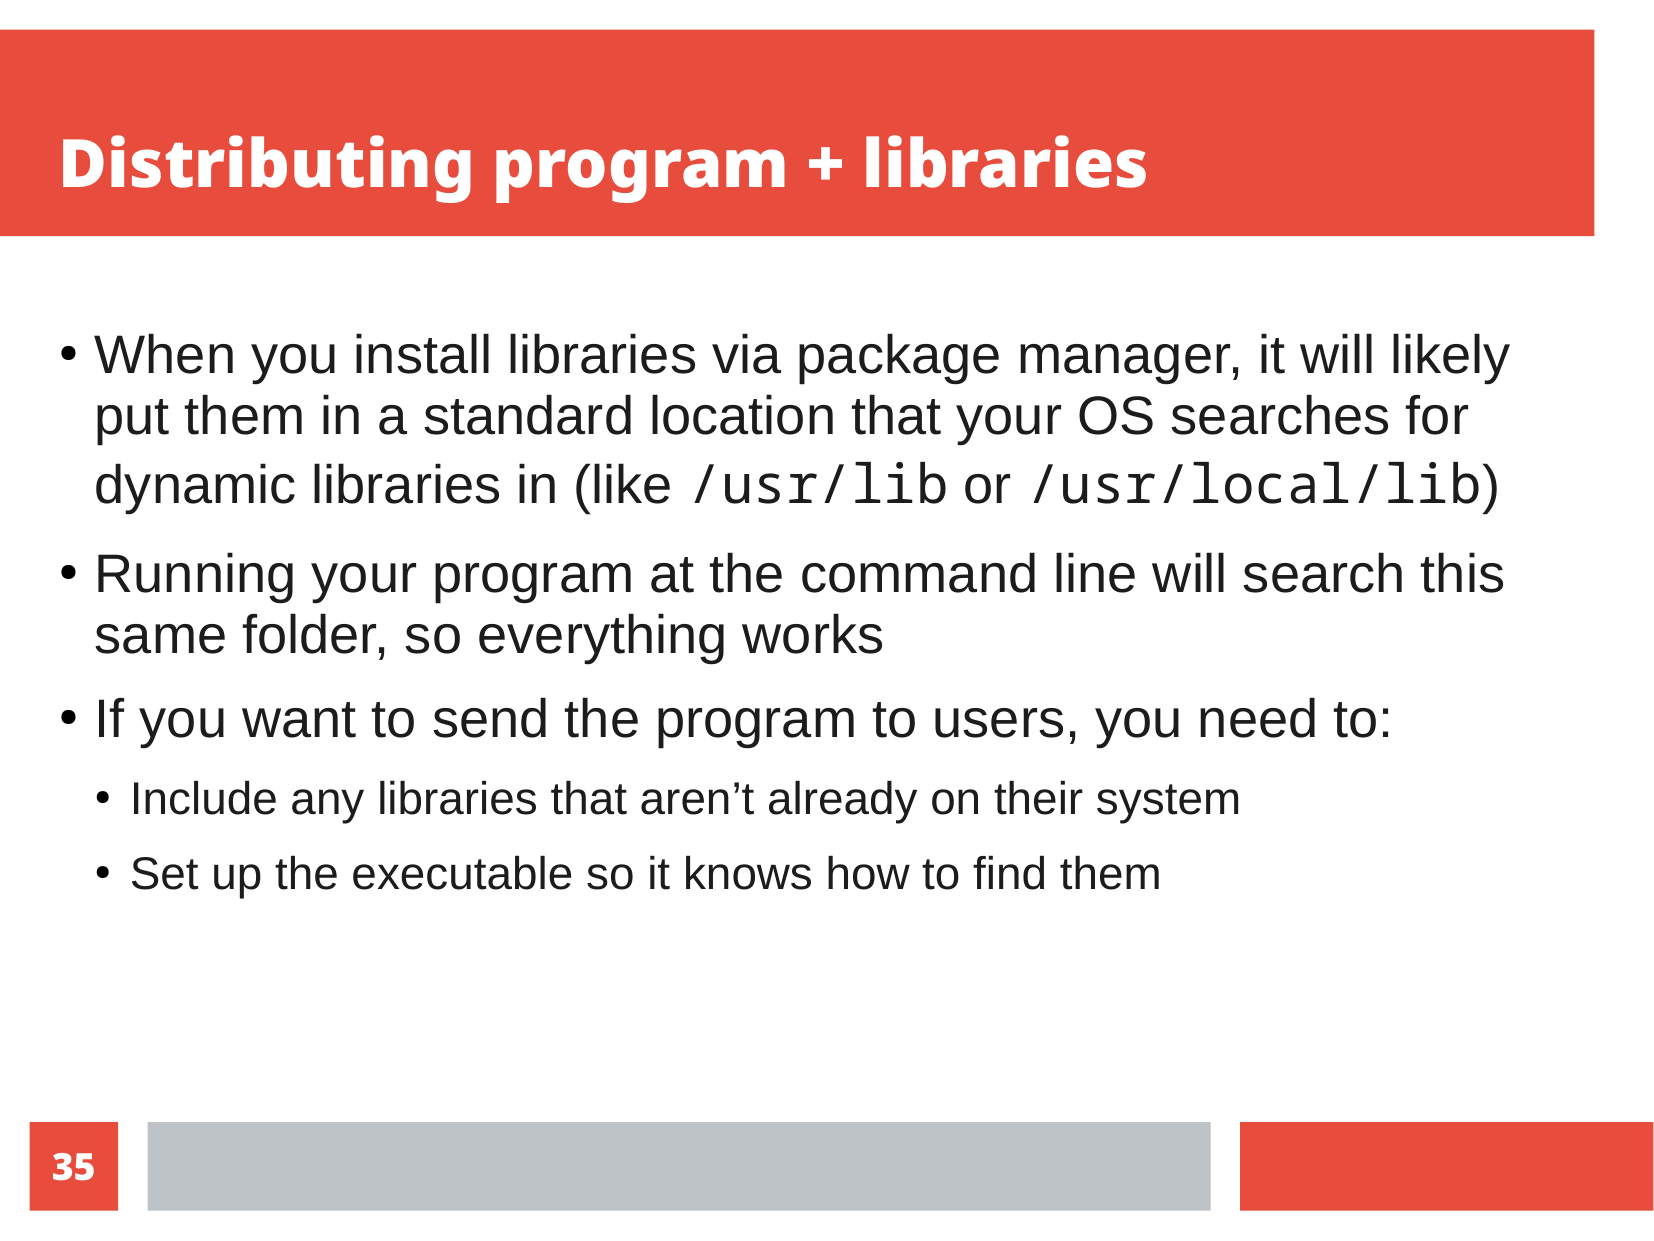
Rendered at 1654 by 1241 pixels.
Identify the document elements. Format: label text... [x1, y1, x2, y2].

title Distributing program + libraries [59, 59, 1595, 207]
list When you install libraries via package manager, it will likely put them in a standard location that your OS searches for dynamic libraries in (like /usr/lib or /usr/local/lib) Running your program at the command line will search this same folder, so everything works If you want to send the program to users, you need to: Include any libraries that aren’t already on their system Set up the executable so it knows how to find them [59, 324, 1565, 1093]
